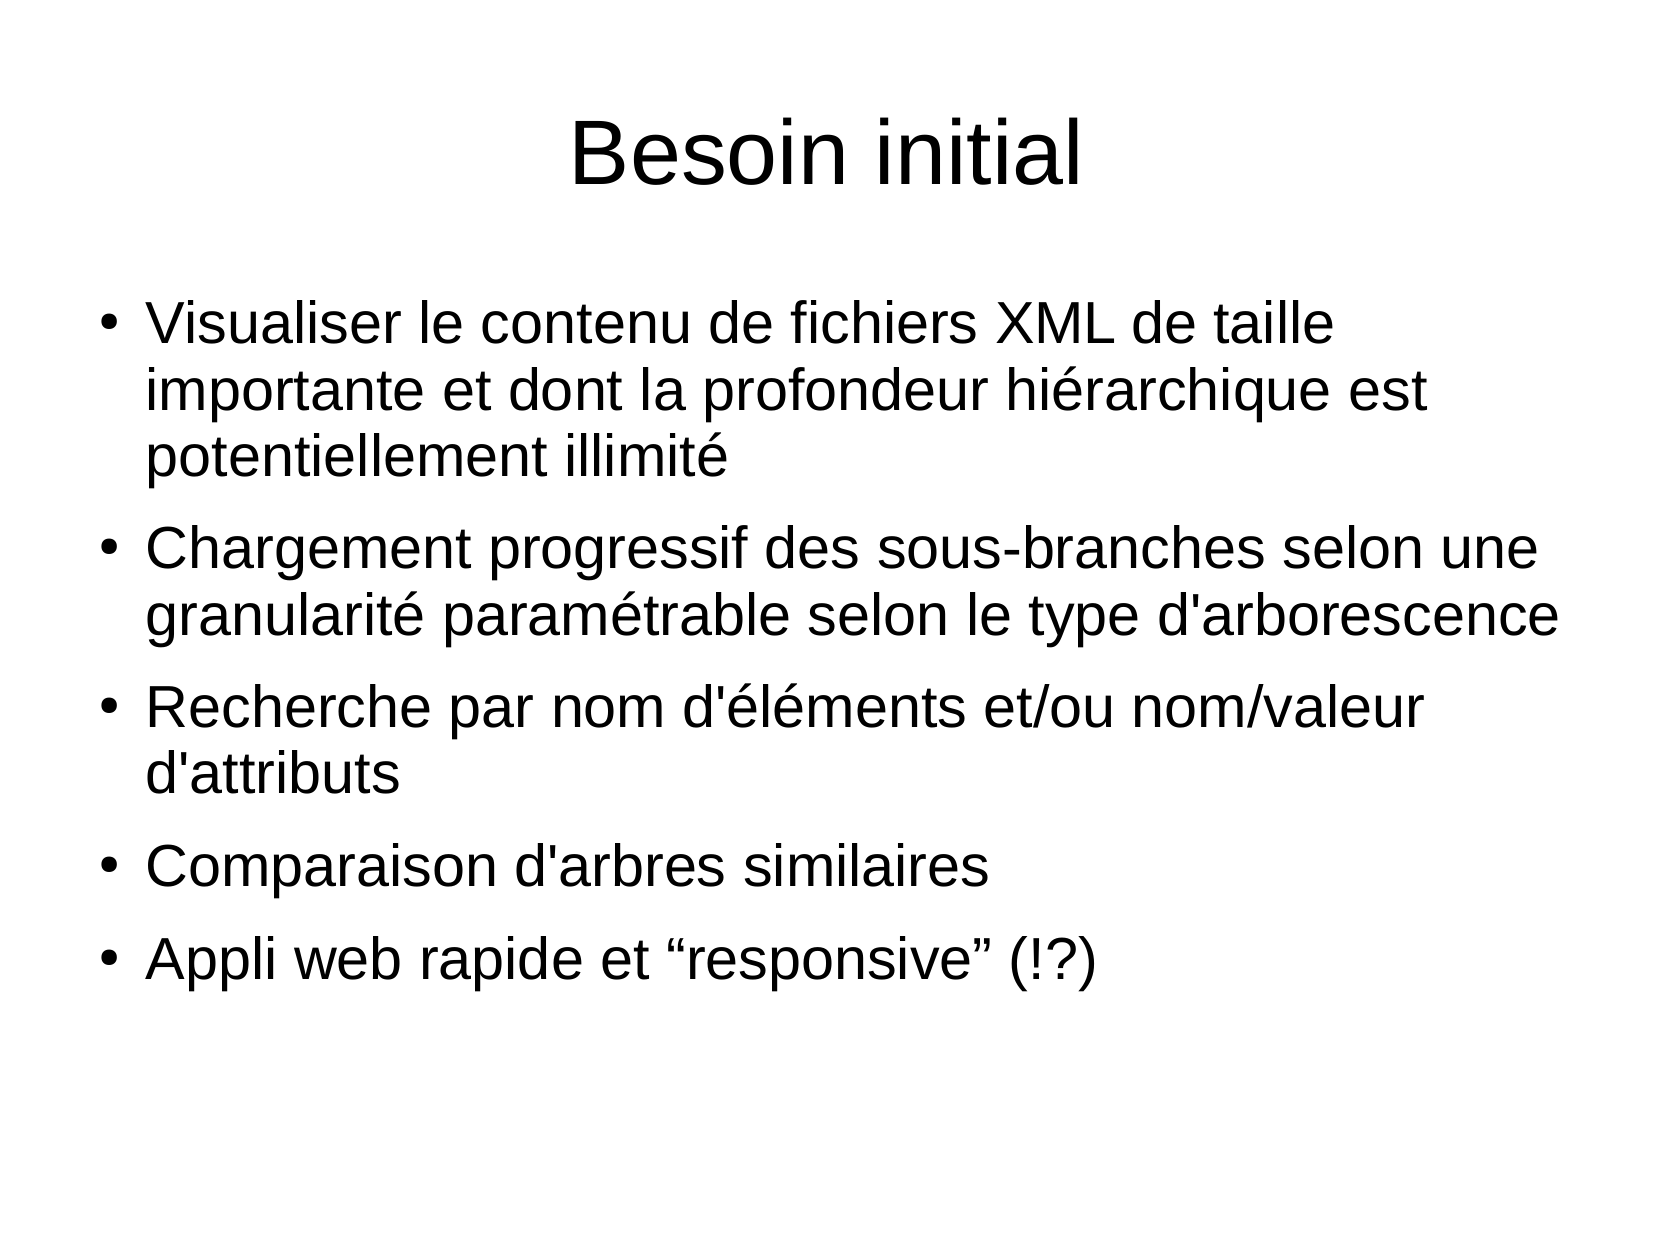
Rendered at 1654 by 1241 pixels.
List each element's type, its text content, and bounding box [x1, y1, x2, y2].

list Visualiser le contenu de fichiers XML de taille importante et dont la profondeur hiérarchique est potentiellement illimité Chargement progressif des sous-branches selon une granularité paramétrable selon le type d'arborescence Recherche par nom d'éléments et/ou nom/valeur d'attributs Comparaison d'arbres similaires Appli web rapide et “responsive” (!?) [82, 290, 1571, 1010]
title Besoin initial [82, 49, 1571, 257]
